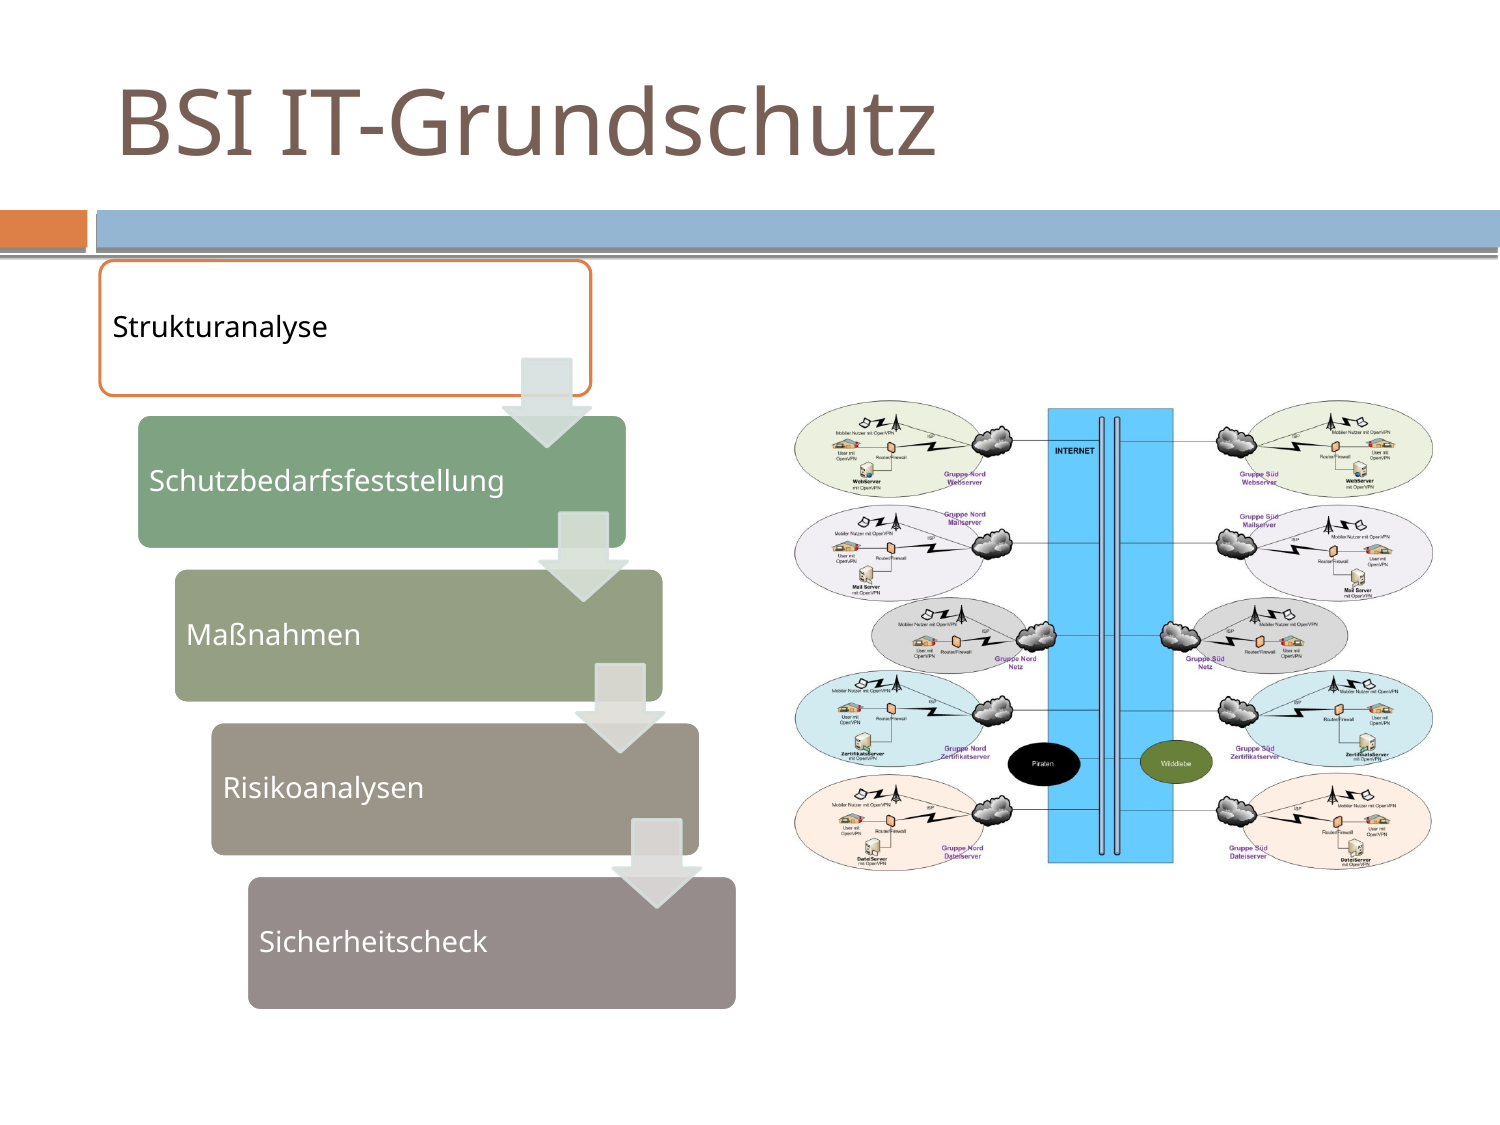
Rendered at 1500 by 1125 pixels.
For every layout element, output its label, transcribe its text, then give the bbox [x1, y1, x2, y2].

title BSI IT-Grundschutz [99, 37, 1438, 200]
text_box [613, 819, 701, 908]
text_box Strukturanalyse [99, 260, 591, 396]
text_box Maßnahmen [173, 568, 665, 704]
text_box [539, 513, 628, 601]
picture [794, 400, 1433, 871]
text_box Sicherheitscheck [246, 875, 738, 1011]
text_box [503, 359, 591, 447]
text_box [576, 664, 665, 753]
text_box Schutzbedarfsfeststellung [136, 414, 628, 550]
text_box Risikoanalysen [209, 721, 701, 857]
